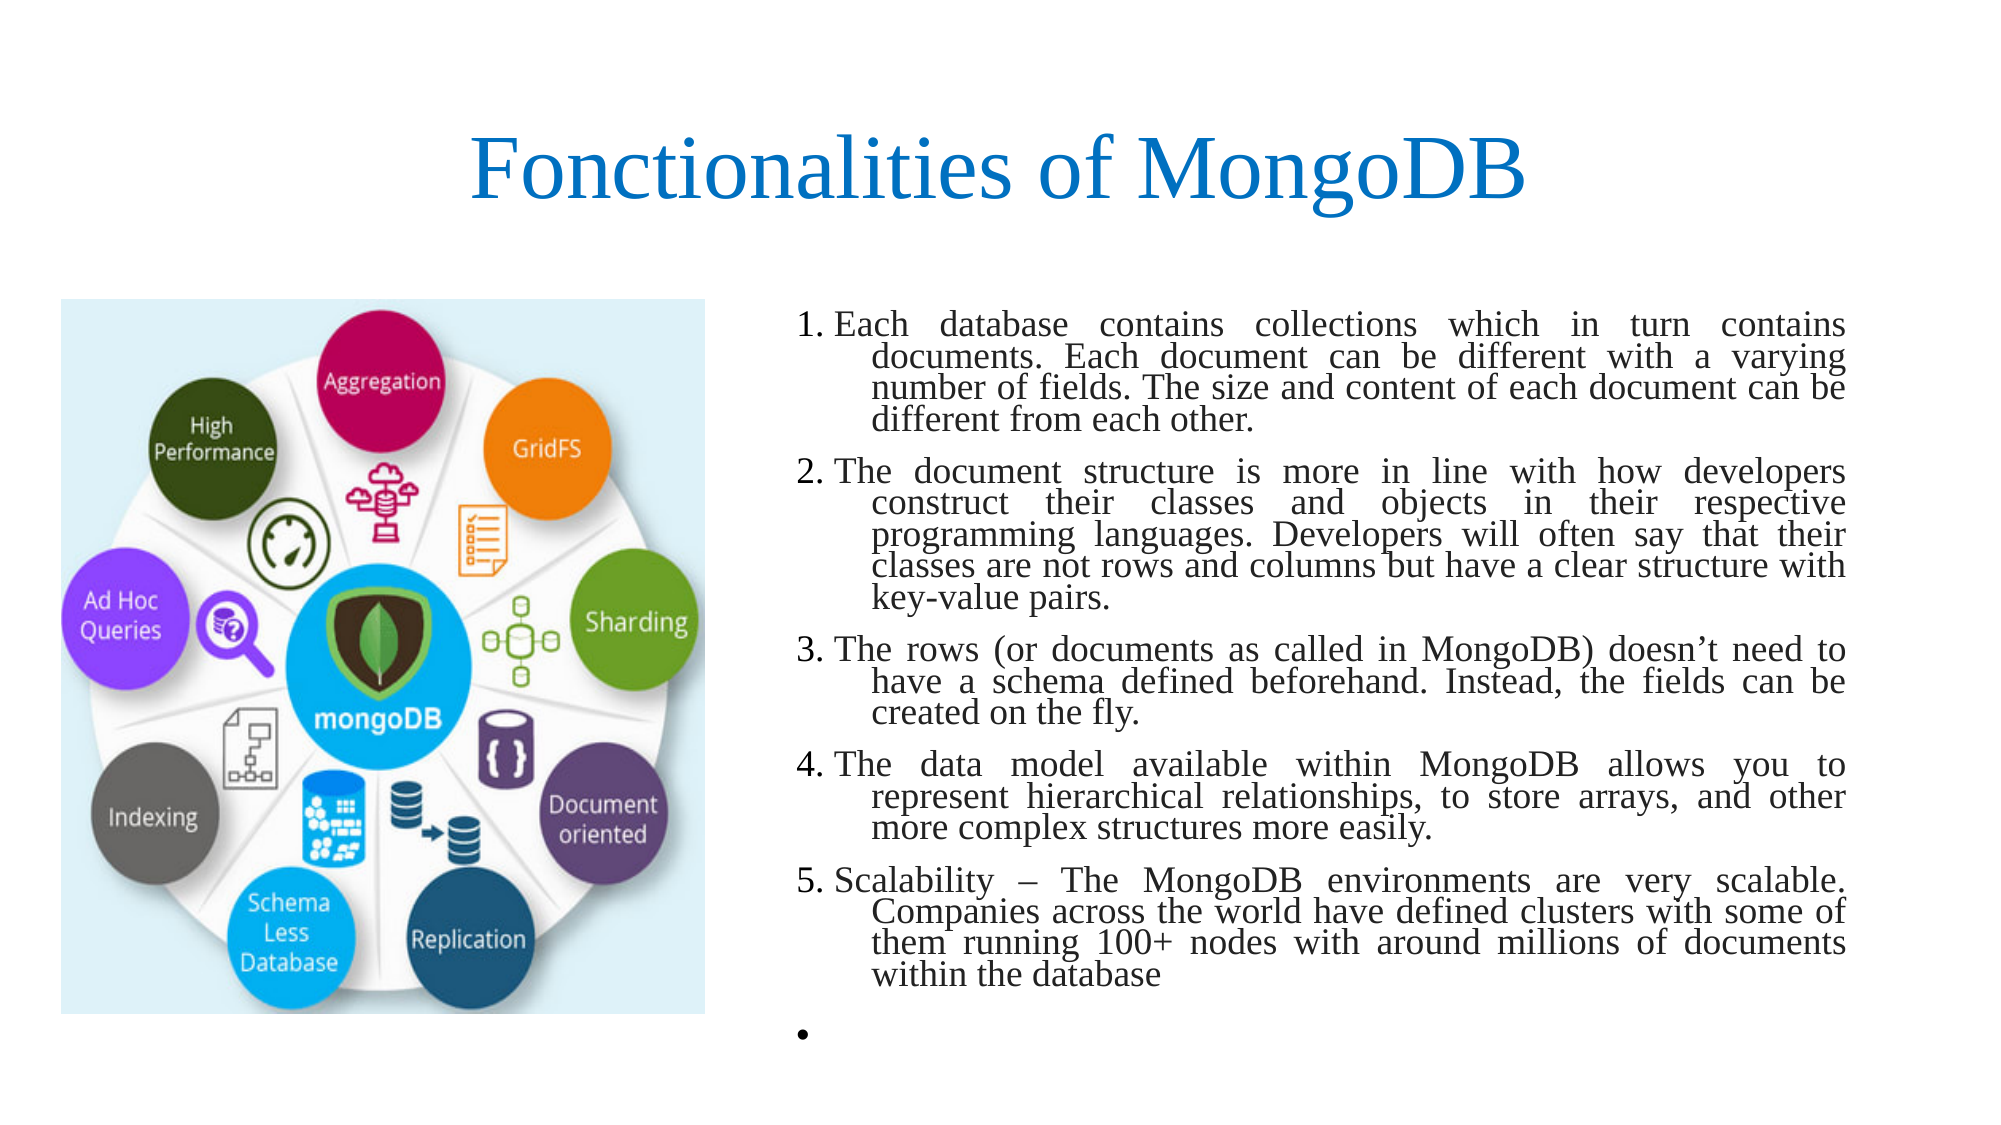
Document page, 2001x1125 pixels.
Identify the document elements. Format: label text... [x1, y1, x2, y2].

list Each database contains collections which in turn contains documents. Each document can be different with a varying number of fields. The size and content of each document can be different from each other. The document structure is more in line with how developers construct their classes and objects in their respective programming languages. Developers will often say that their classes are not rows and columns but have a clear structure with key-value pairs. The rows (or documents as called in MongoDB) doesn’t need to have a schema defined beforehand. Instead, the fields can be created on the fly. The data model available within MongoDB allows you to represent hierarchical relationships, to store arrays, and other more complex structures more easily. Scalability – The MongoDB environments are very scalable. Companies across the world have defined clusters with some of them running 100+ nodes with around millions of documents within the database [781, 303, 1863, 1018]
picture [61, 299, 705, 1014]
title Fonctionalities of MongoDB [137, 59, 1863, 278]
